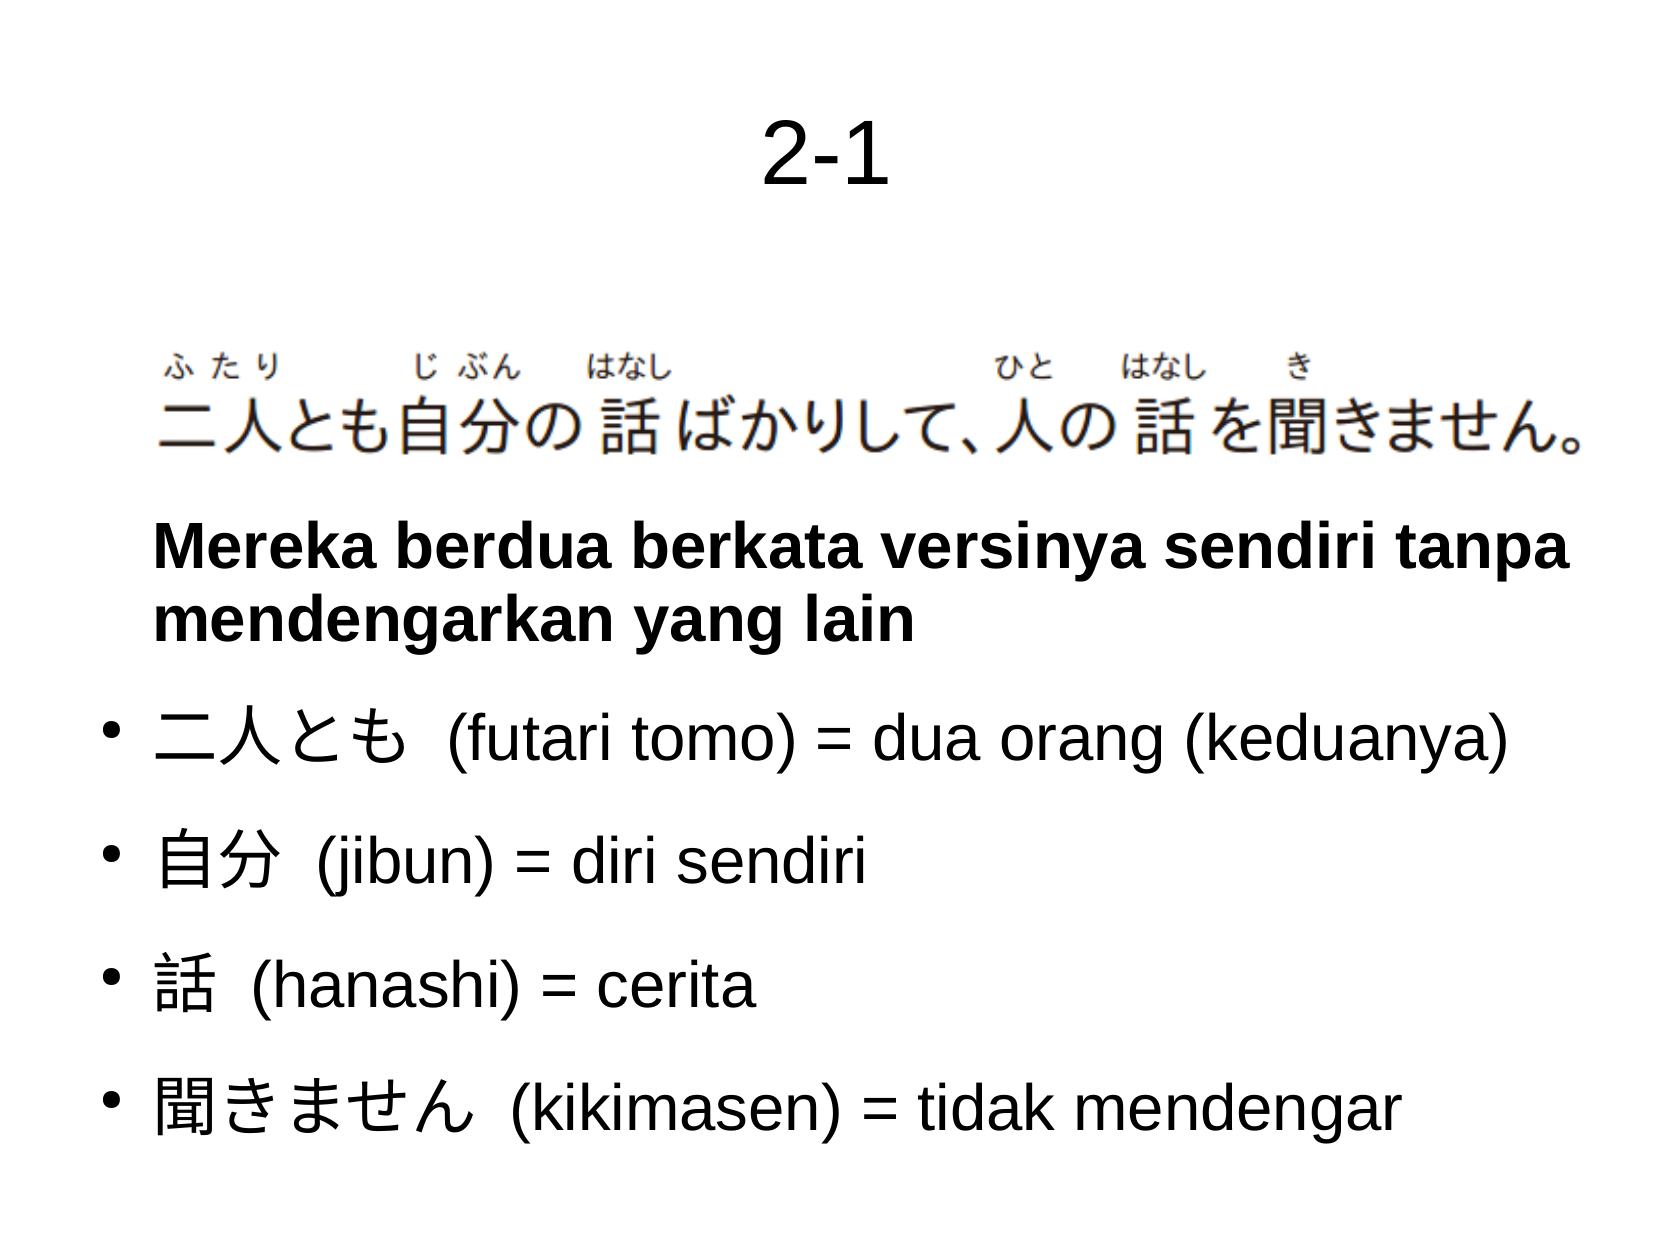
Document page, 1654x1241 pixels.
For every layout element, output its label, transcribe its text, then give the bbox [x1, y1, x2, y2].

list Mereka berdua berkata versinya sendiri tanpa mendengarkan yang lain 二人とも (futari tomo) = dua orang (keduanya) 自分 (jibun) = diri sendiri 話 (hanashi) = cerita 聞きません (kikimasen) = tidak mendengar [82, 510, 1576, 1156]
title 2-1 [82, 49, 1571, 257]
picture [135, 336, 1594, 466]
